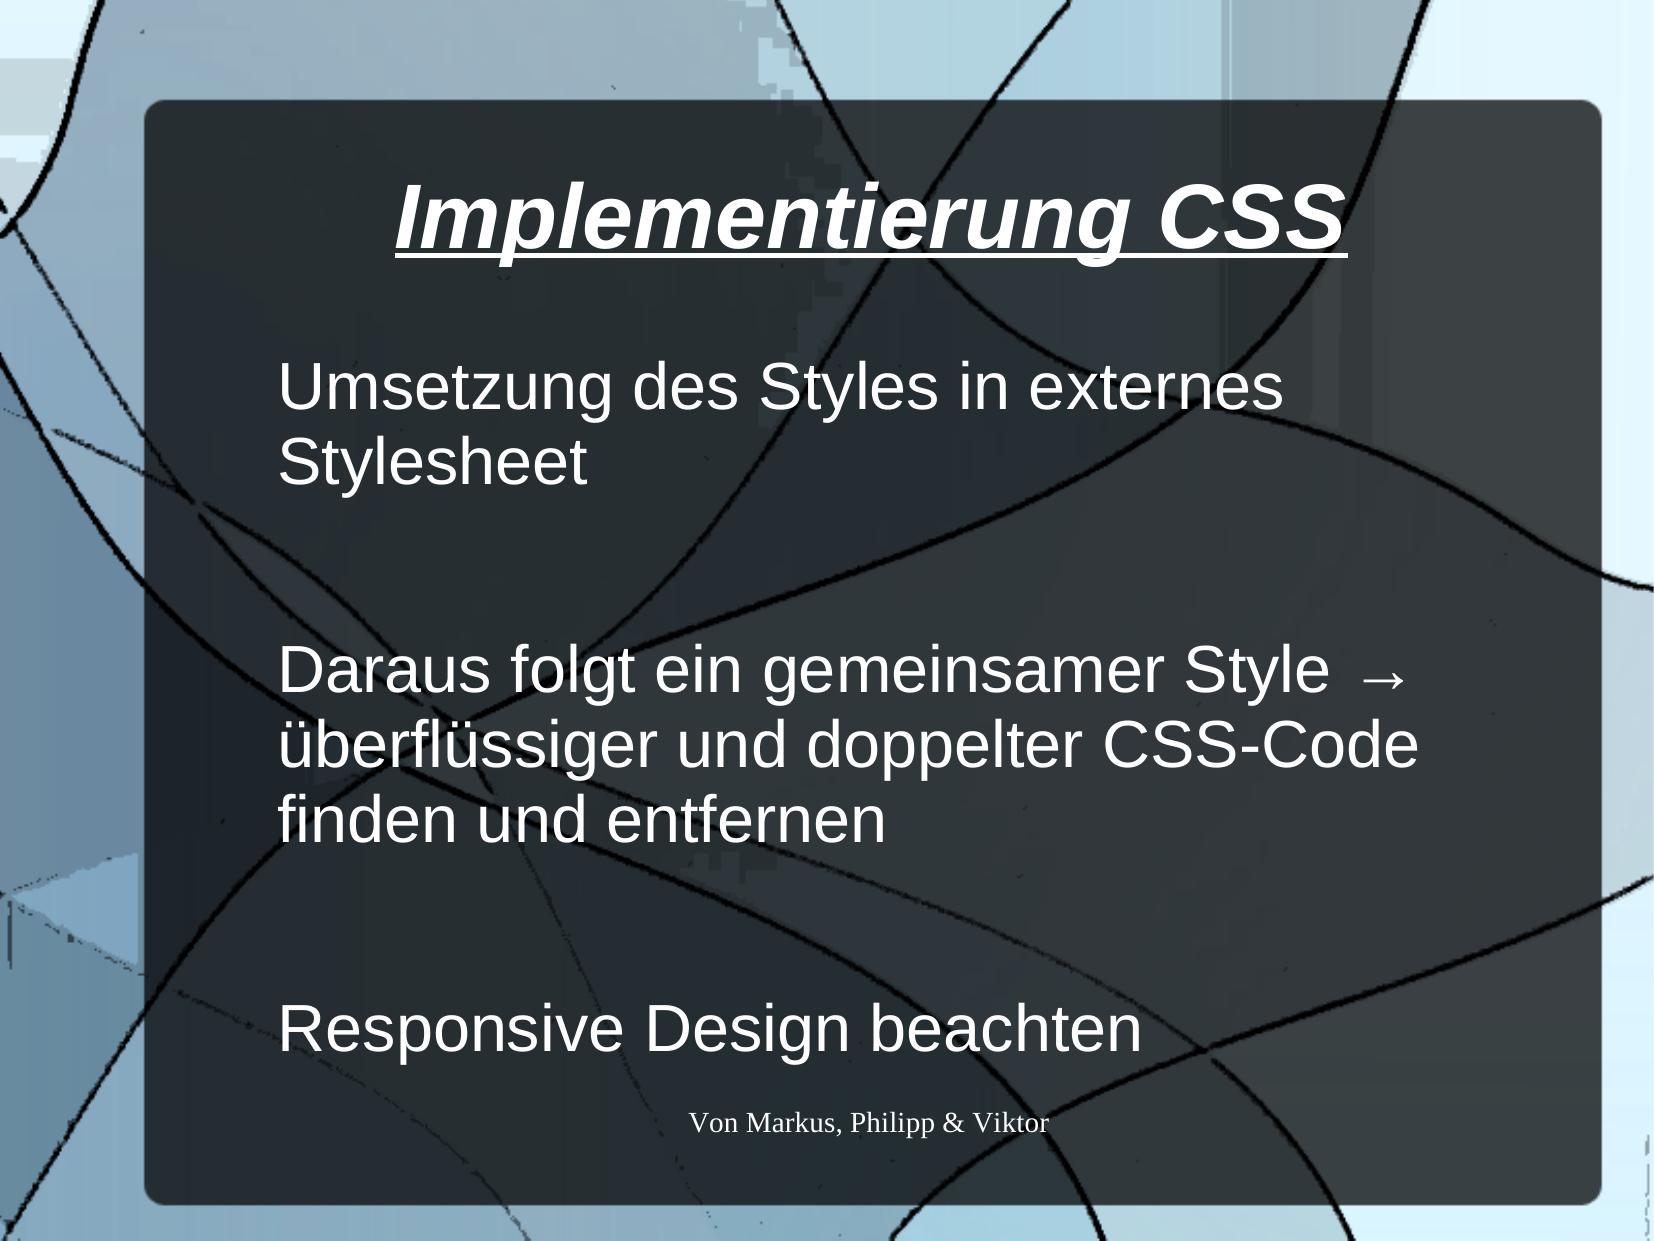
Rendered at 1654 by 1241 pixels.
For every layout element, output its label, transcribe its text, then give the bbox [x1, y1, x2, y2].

list Umsetzung des Styles in externes Stylesheet Daraus folgt ein gemeinsamer Style → überflüssiger und doppelter CSS-Code finden und entfernen Responsive Design beachten [206, 349, 1571, 1168]
title Implementierung CSS [159, 108, 1583, 325]
picture [0, 0, 1654, 1241]
